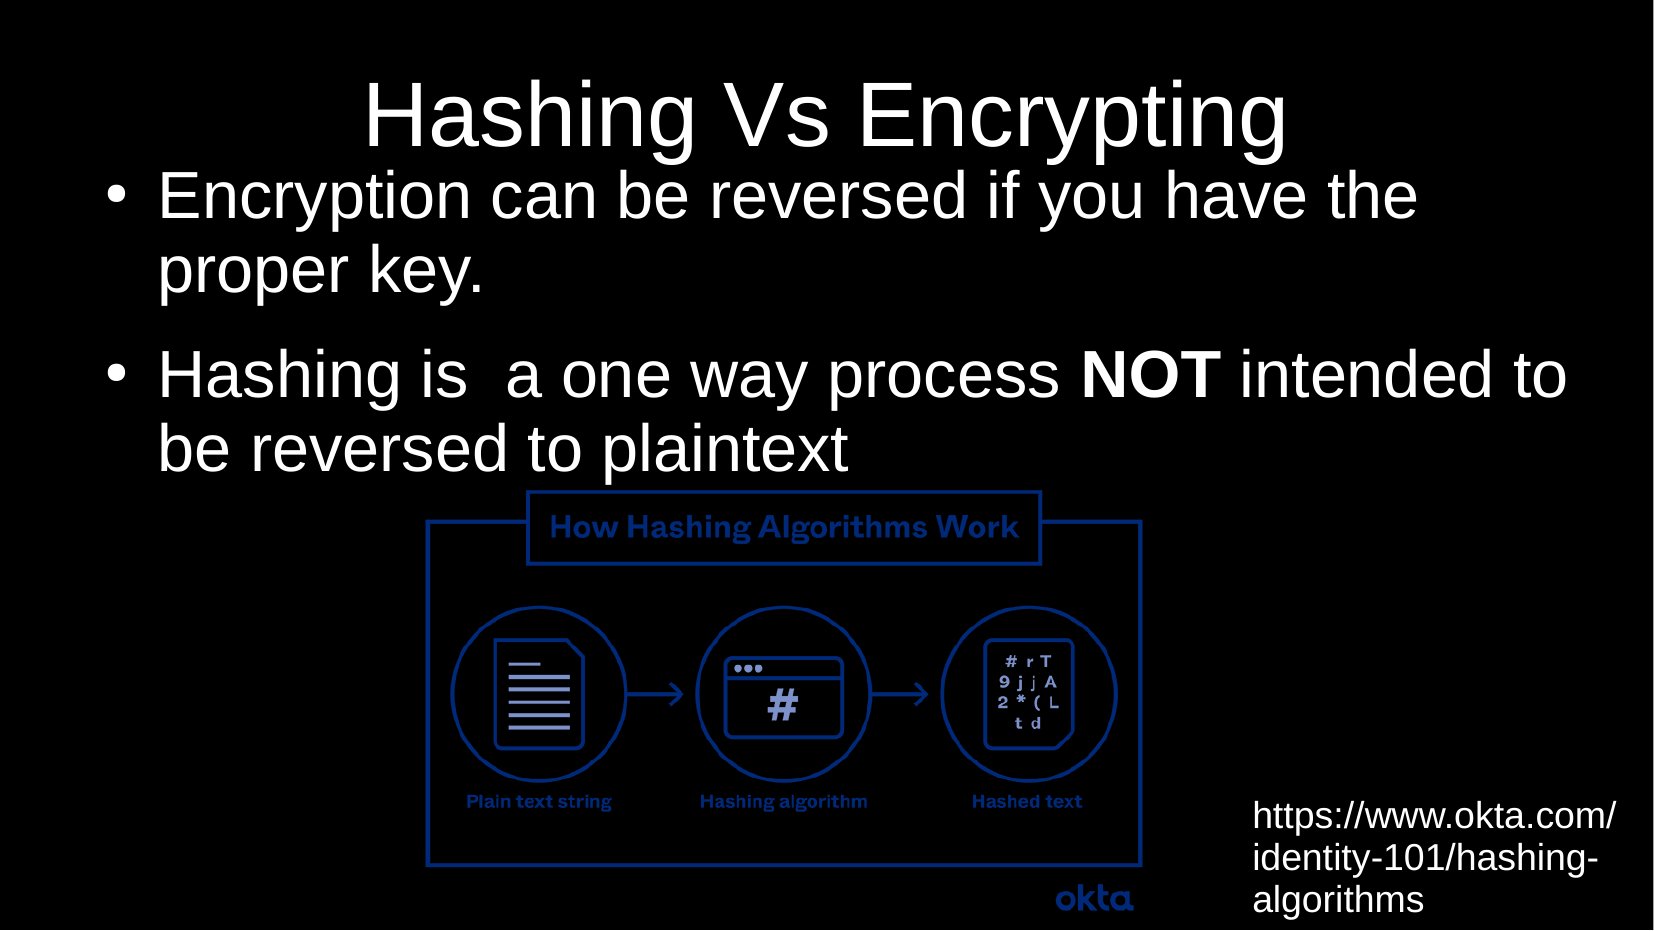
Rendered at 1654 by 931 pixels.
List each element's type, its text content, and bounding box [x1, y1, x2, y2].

list Encryption can be reversed if you have the proper key. Hashing is a one way process NOT intended to be reversed to plaintext [86, 157, 1576, 698]
title Hashing Vs Encrypting [82, 37, 1571, 193]
picture [404, 456, 1163, 931]
text_box https://www.okta.com/identity-101/hashing-algorithms [1237, 787, 1654, 929]
